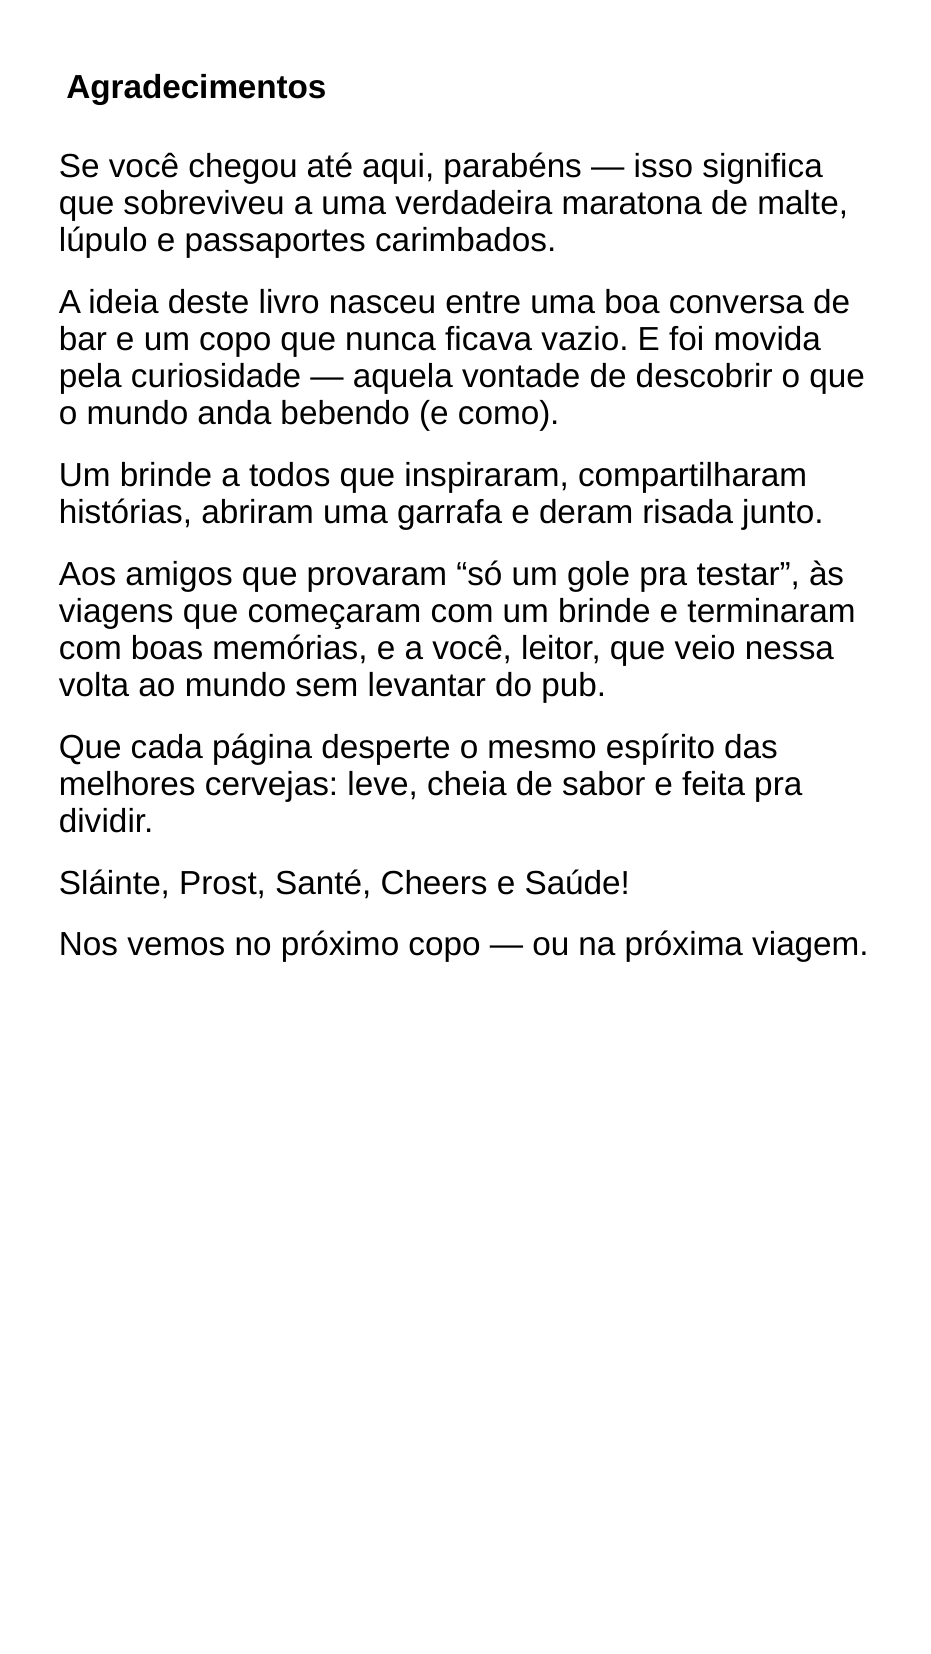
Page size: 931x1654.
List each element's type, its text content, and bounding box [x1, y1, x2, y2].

list Se você chegou até aqui, parabéns — isso significa que sobreviveu a uma verdadeira maratona de malte, lúpulo e passaportes carimbados. A ideia deste livro nasceu entre uma boa conversa de bar e um copo que nunca ficava vazio. E foi movida pela curiosidade — aquela vontade de descobrir o que o mundo anda bebendo (e como). Um brinde a todos que inspiraram, compartilharam histórias, abriram uma garrafa e deram risada junto. Aos amigos que provaram “só um gole pra testar”, às viagens que começaram com um brinde e terminaram com boas memórias, e a você, leitor, que veio nessa volta ao mundo sem levantar do pub. Que cada página desperte o mesmo espírito das melhores cervejas: leve, cheia de sabor e feita pra dividir. Sláinte, Prost, Santé, Cheers e Saúde! Nos vemos no próximo copo — ou na próxima viagem. [59, 147, 872, 1039]
title Agradecimentos [66, 68, 798, 147]
